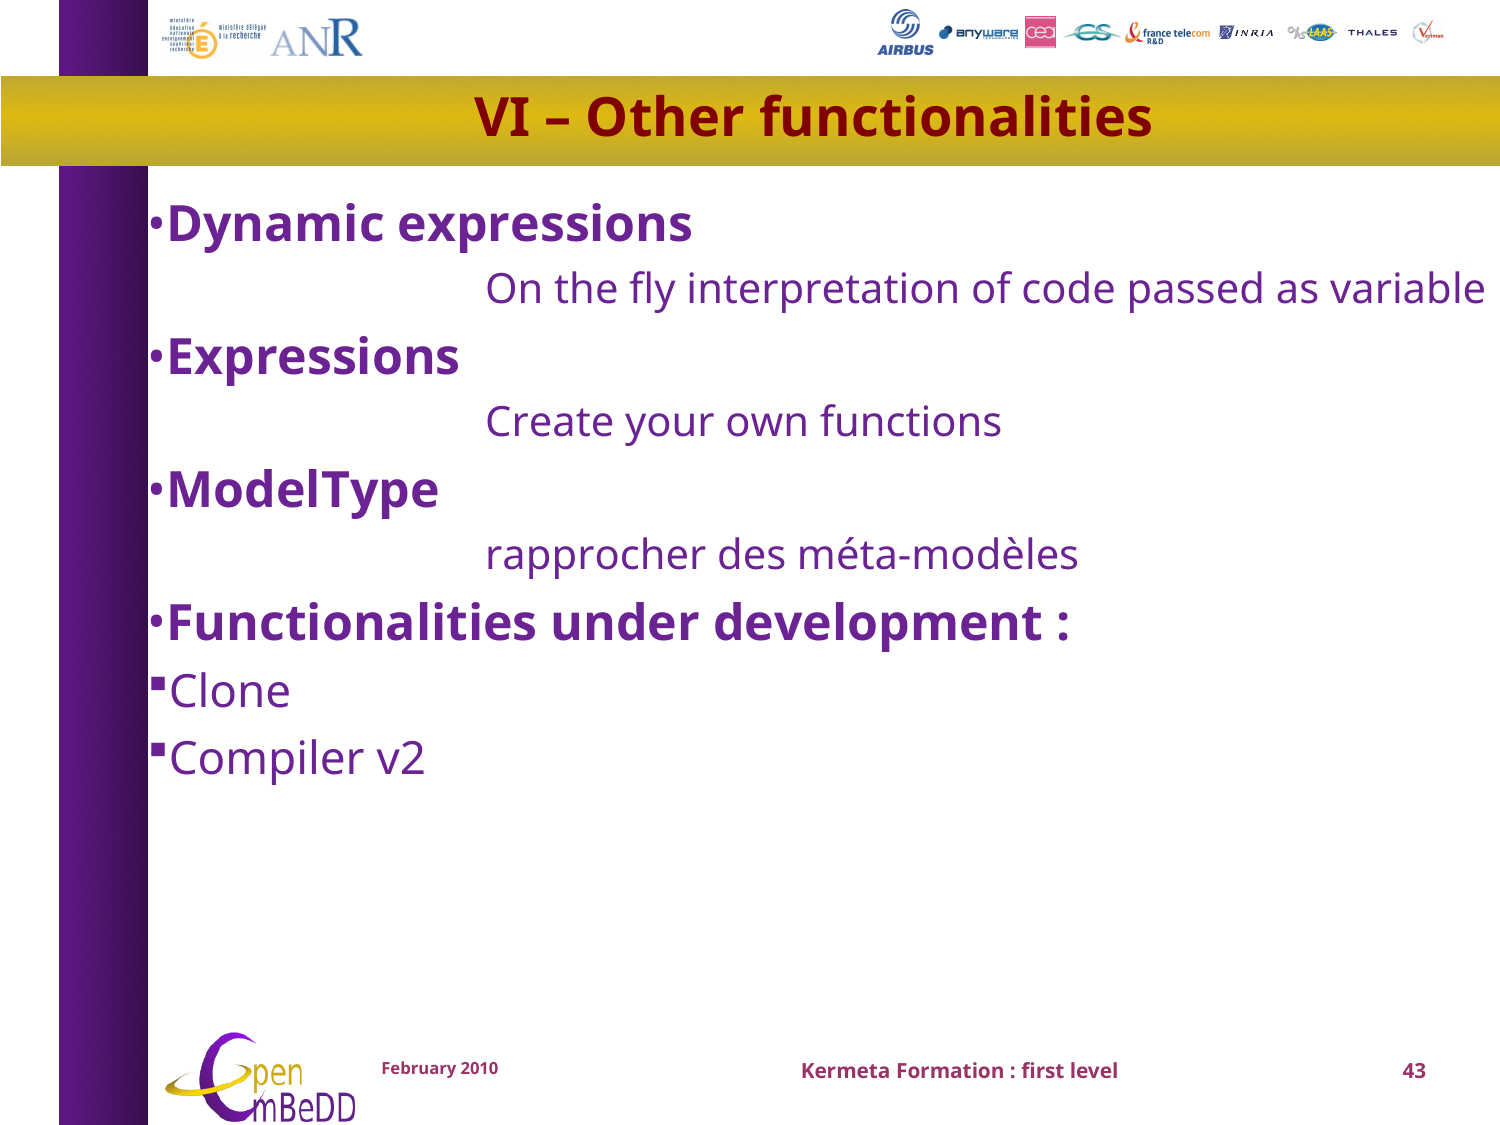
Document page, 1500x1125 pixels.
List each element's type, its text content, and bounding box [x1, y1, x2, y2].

text_box [1387, 1049, 1482, 1101]
list Dynamic expressions On the fly interpretation of code passed as variable Expressions Create your own functions ModelType rapprocher des méta-modèles Functionalities under development : Clone Compiler v2 [147, 191, 1488, 853]
text_box Kermeta Formation : first level [531, 1049, 1387, 1101]
title VI – Other functionalities [147, 82, 1481, 148]
text_box February 2010 [366, 1049, 531, 1101]
